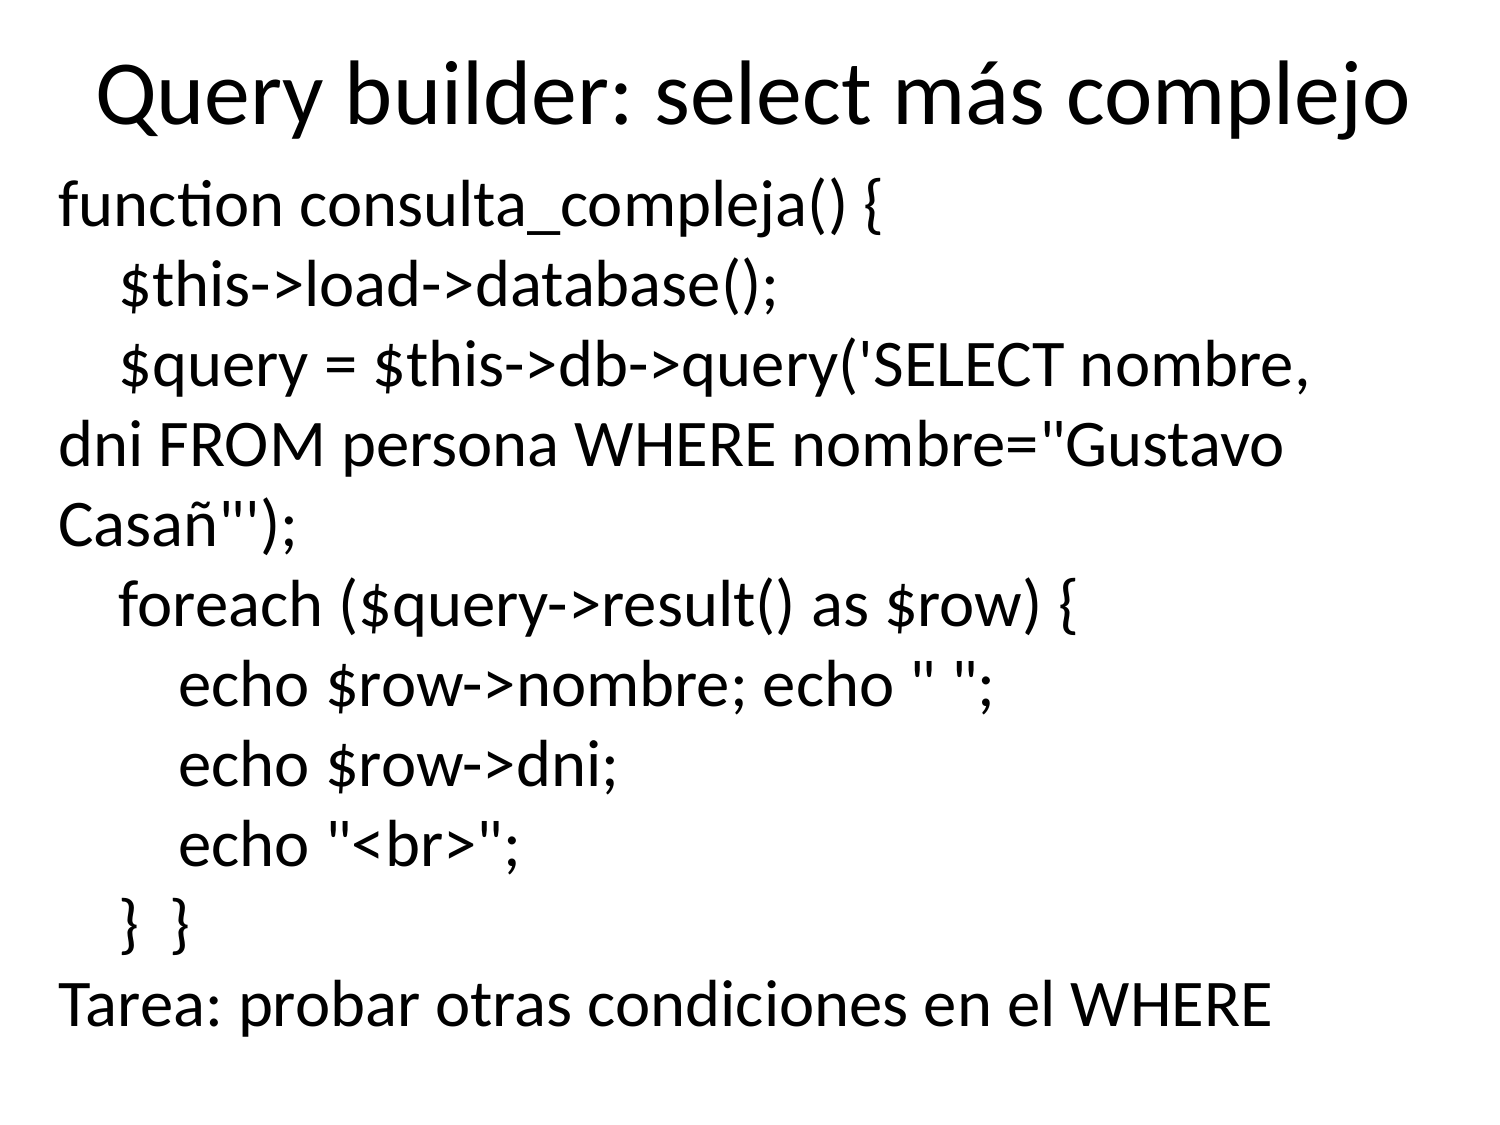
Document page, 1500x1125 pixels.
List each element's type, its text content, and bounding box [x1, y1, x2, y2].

list [1215, 988, 1230, 1004]
list [1051, 262, 1425, 1005]
list [788, 998, 805, 1005]
list [1016, 998, 1032, 1005]
list [624, 998, 641, 1005]
list [340, 998, 356, 1005]
list [248, 998, 264, 1005]
list [1096, 992, 1104, 1005]
list [858, 998, 874, 1005]
list [444, 998, 461, 1005]
list [932, 998, 948, 1005]
list [75, 981, 335, 1005]
title Query builder: select más complejo [79, 25, 1430, 213]
list [304, 998, 321, 1005]
list [340, 981, 710, 1005]
list [149, 998, 165, 1005]
list [824, 998, 839, 1005]
list function consulta_compleja() { $this->load->database(); $query = $this->db->query('SELECT nombre, dni FROM persona WHERE nombre="Gustavo Casañ"'); foreach ($query->result() as $row) { echo $row->nombre; echo " "; echo $row->dni; echo "<br>"; } } Tarea: probar otras condiciones en el WHERE [43, 152, 1394, 981]
list [694, 998, 710, 1005]
list [967, 998, 982, 1005]
list [660, 998, 675, 1005]
list [715, 981, 1045, 1005]
